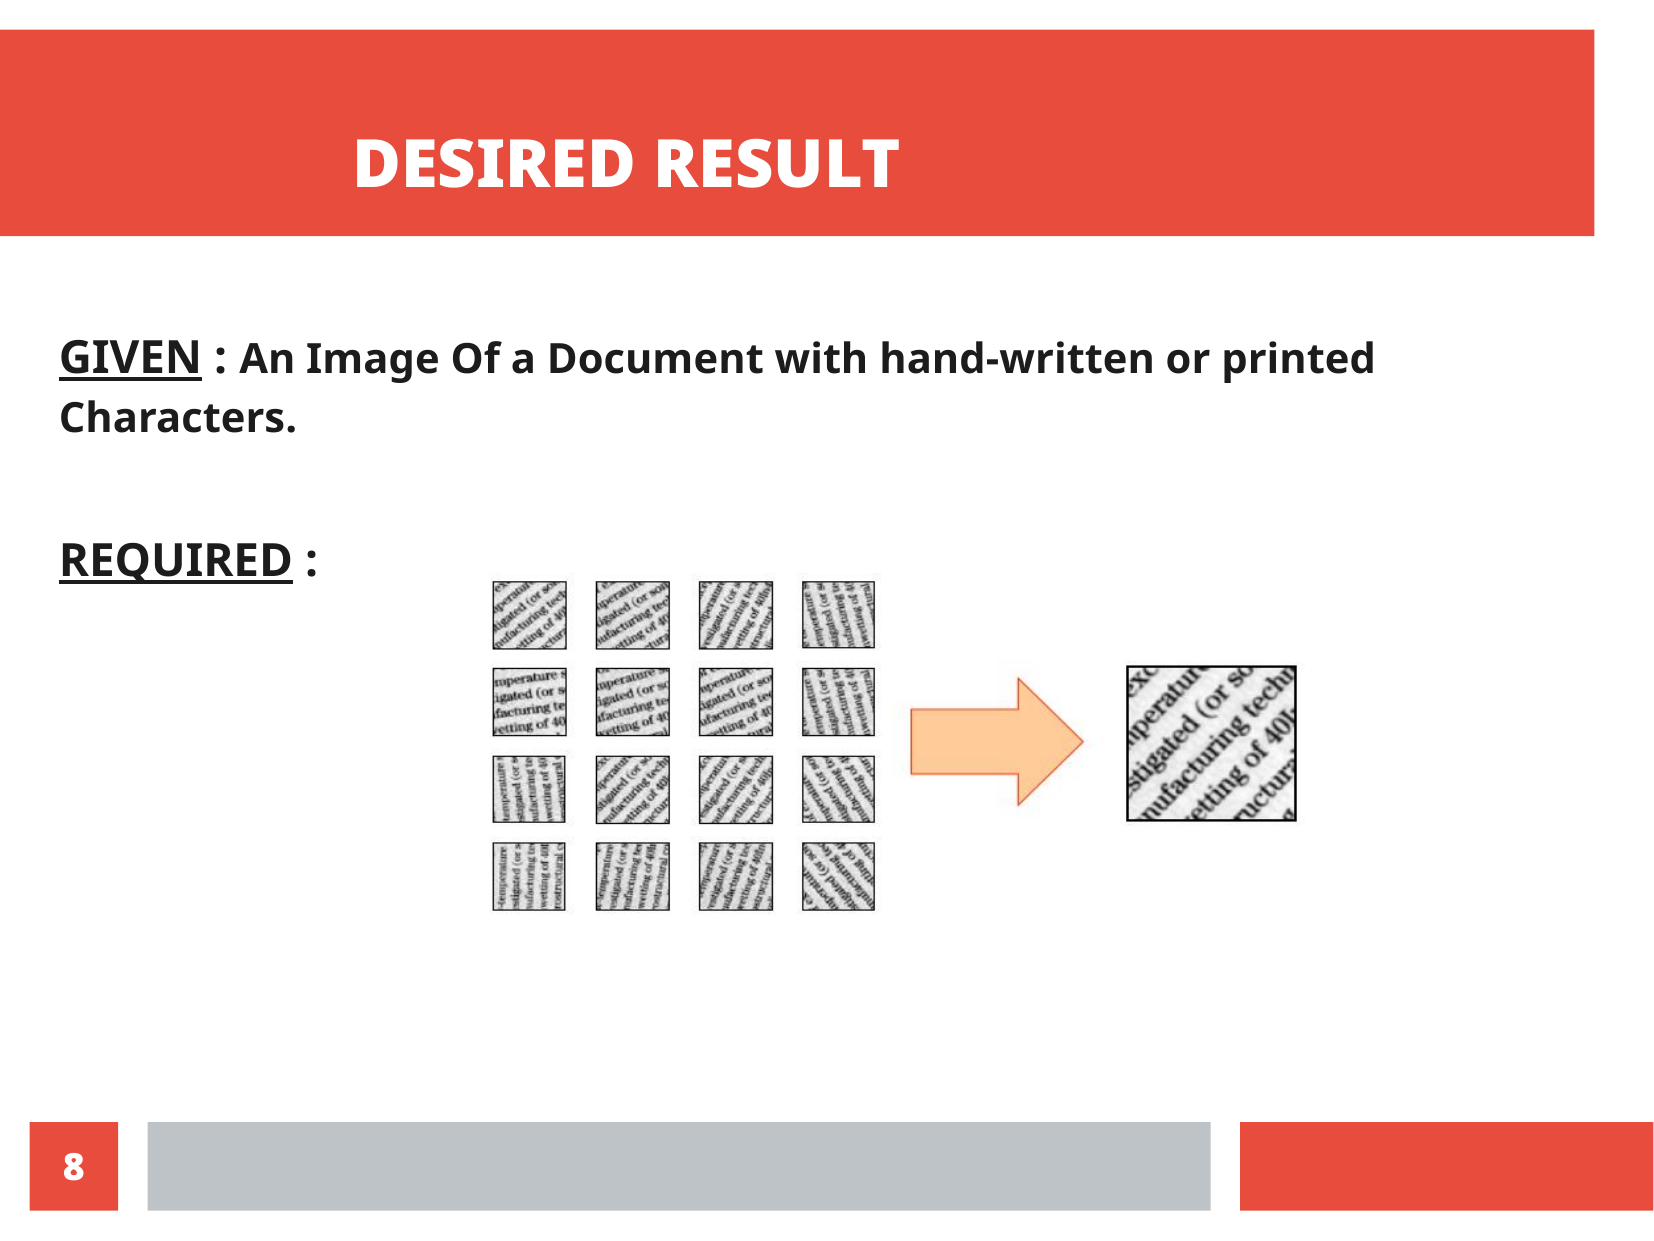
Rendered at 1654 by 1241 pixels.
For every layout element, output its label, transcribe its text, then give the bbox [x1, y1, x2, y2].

title DESIRED RESULT [59, 59, 1595, 207]
picture [469, 563, 1371, 934]
list GIVEN : An Image Of a Document with hand-written or printed Characters. REQUIRED : [59, 324, 1565, 1093]
